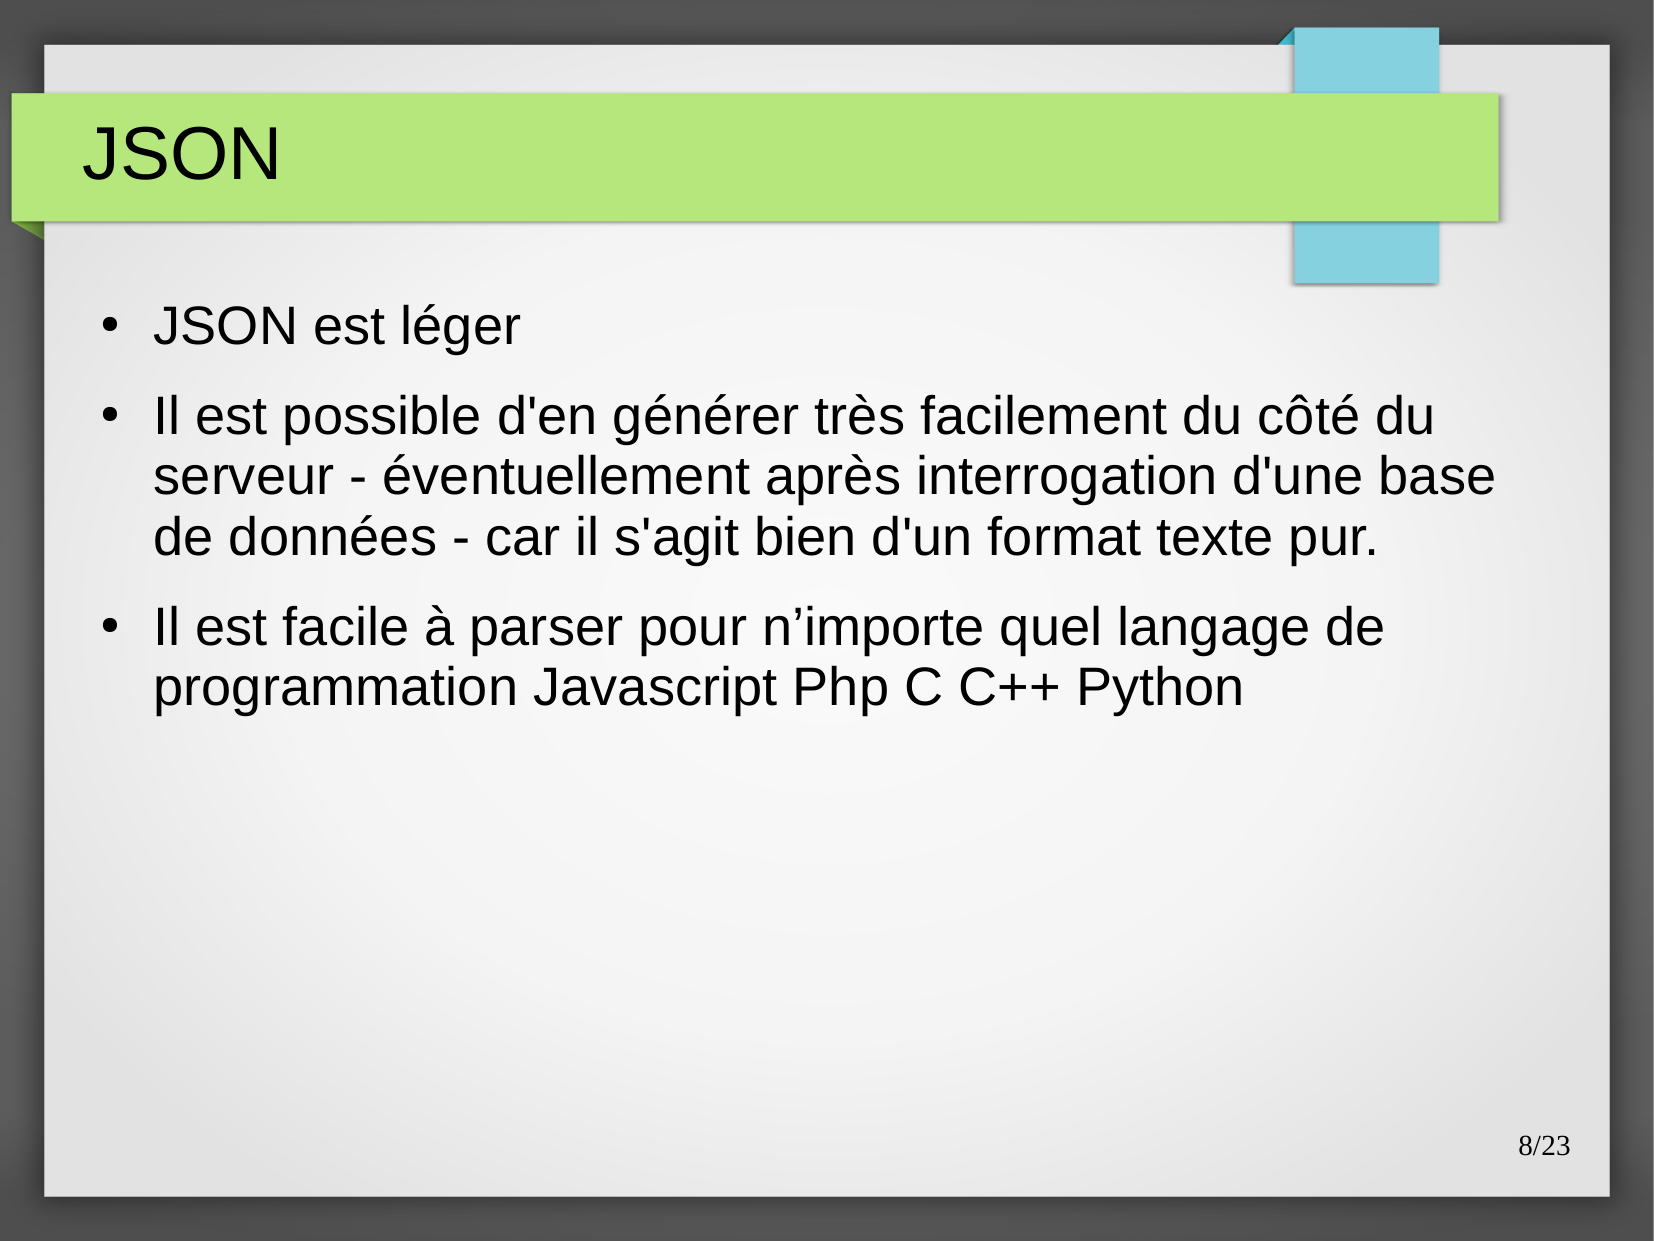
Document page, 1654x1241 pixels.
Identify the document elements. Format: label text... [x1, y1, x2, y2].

title JSON [82, 94, 1264, 213]
picture [0, 0, 1654, 1241]
list JSON est léger Il est possible d'en générer très facilement du côté du serveur - éventuellement après interrogation d'une base de données - car il s'agit bien d'un format texte pur. Il est facile à parser pour n’importe quel langage de programmation Javascript Php C C++ Python [82, 295, 1571, 1015]
